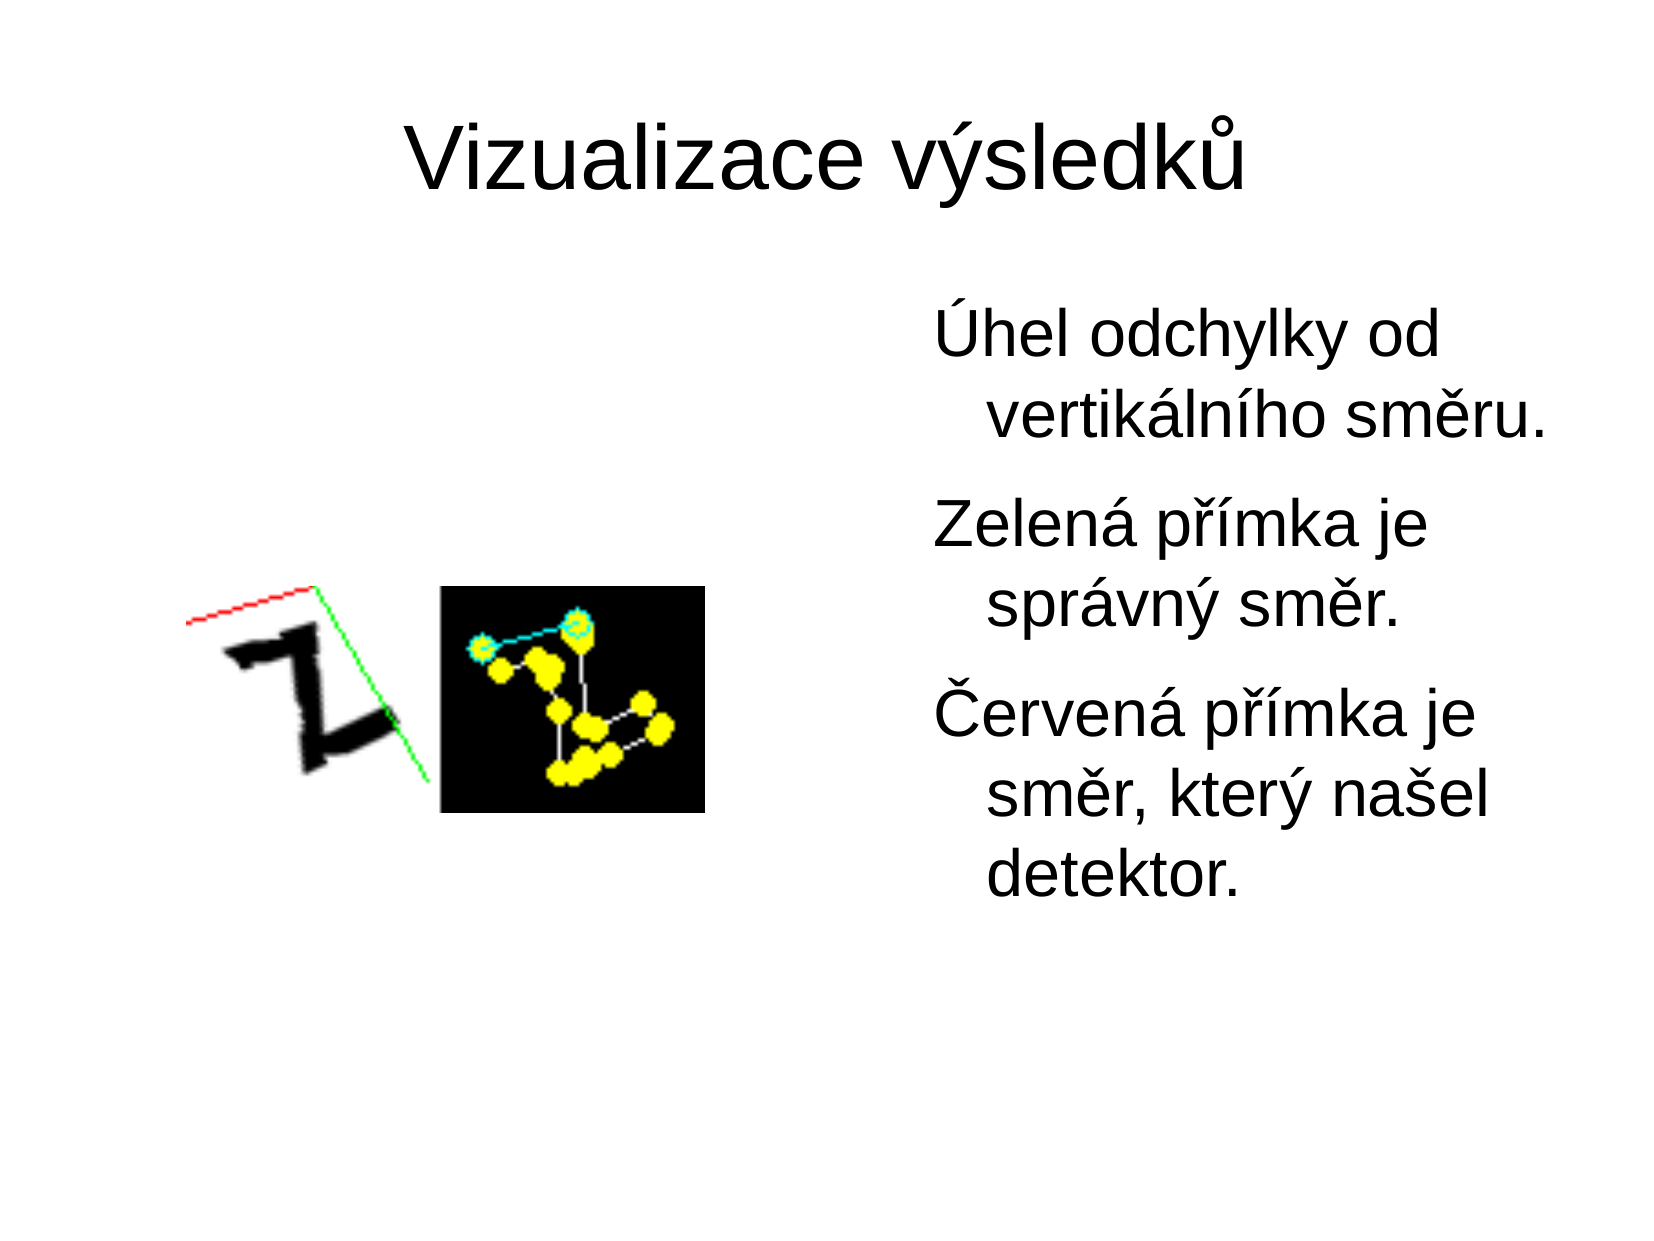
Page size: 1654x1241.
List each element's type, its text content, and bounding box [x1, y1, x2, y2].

list Úhel odchylky od vertikálního směru. Zelená přímka je správný směr. Červená přímka je směr, který našel detektor. [845, 290, 1572, 1109]
picture [186, 586, 705, 813]
title Vizualizace výsledků [82, 49, 1571, 257]
